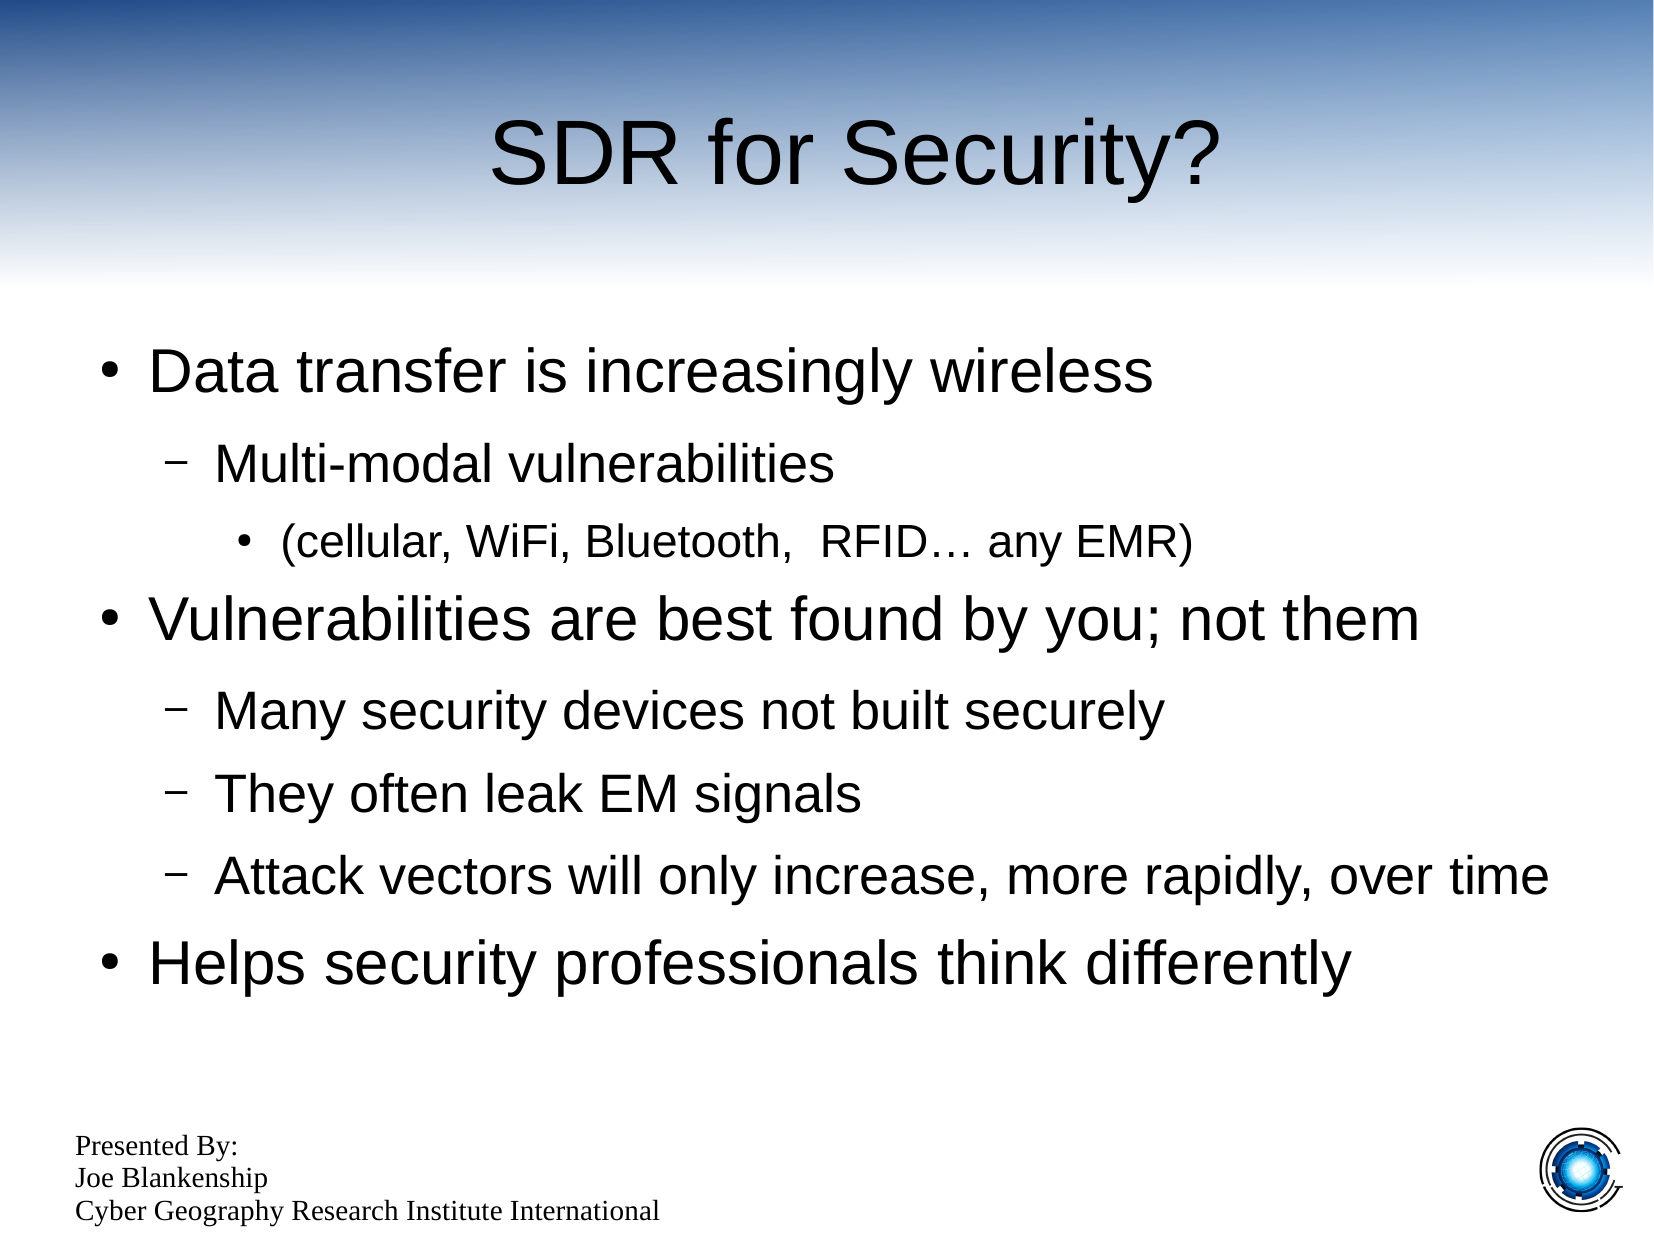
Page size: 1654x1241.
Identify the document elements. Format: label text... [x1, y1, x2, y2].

title SDR for Security? [112, 49, 1601, 257]
list Data transfer is increasingly wireless Multi-modal vulnerabilities (cellular, WiFi, Bluetooth, RFID… any EMR) Vulnerabilities are best found by you; not them Many security devices not built securely They often leak EM signals Attack vectors will only increase, more rapidly, over time Helps security professionals think differently [82, 336, 1571, 1056]
picture [1533, 1124, 1633, 1215]
